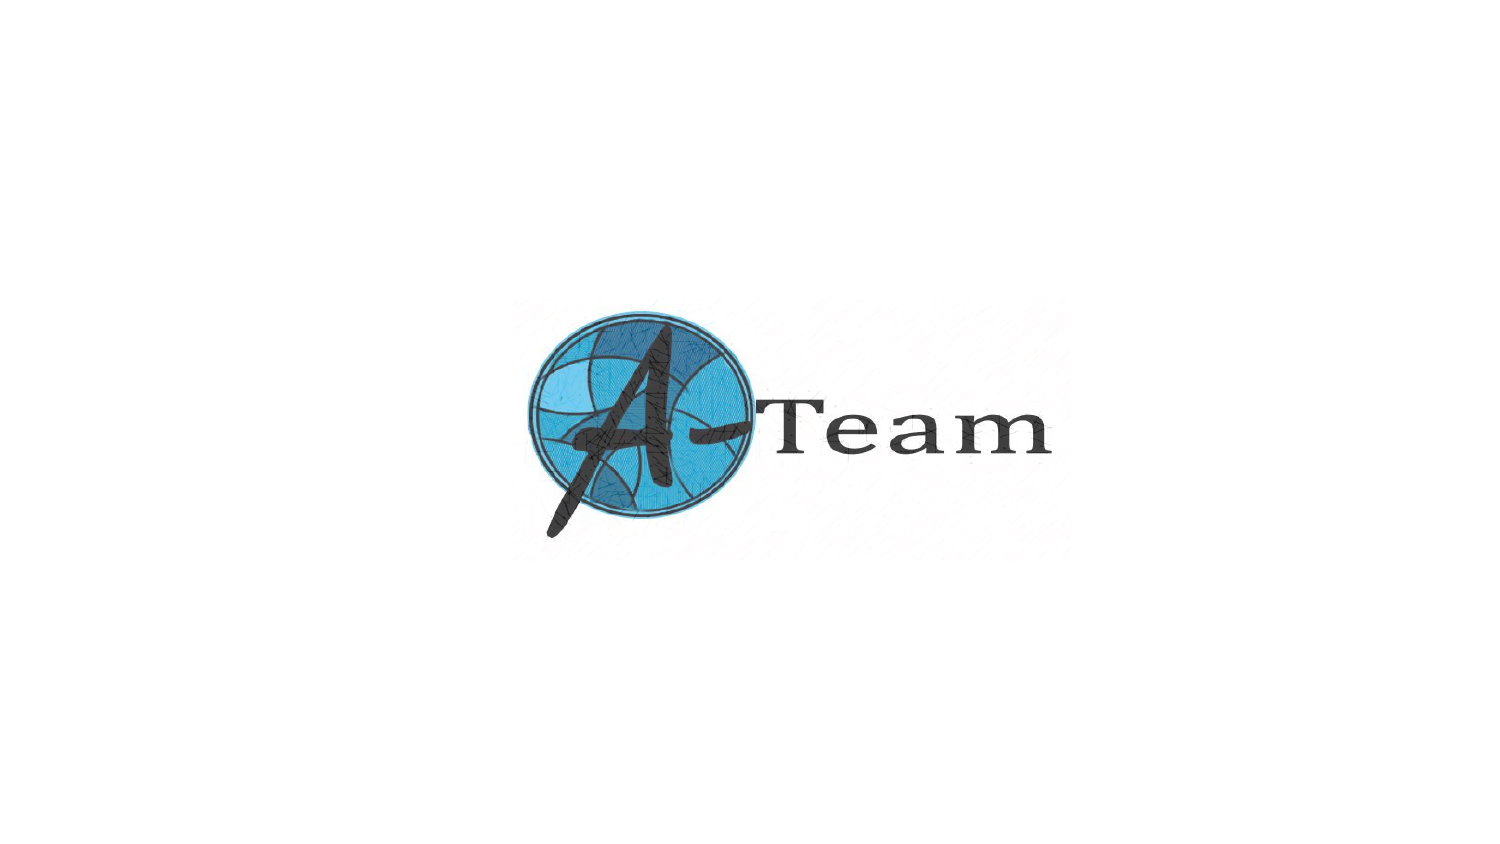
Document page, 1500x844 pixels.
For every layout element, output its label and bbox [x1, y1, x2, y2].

picture [513, 298, 1071, 561]
